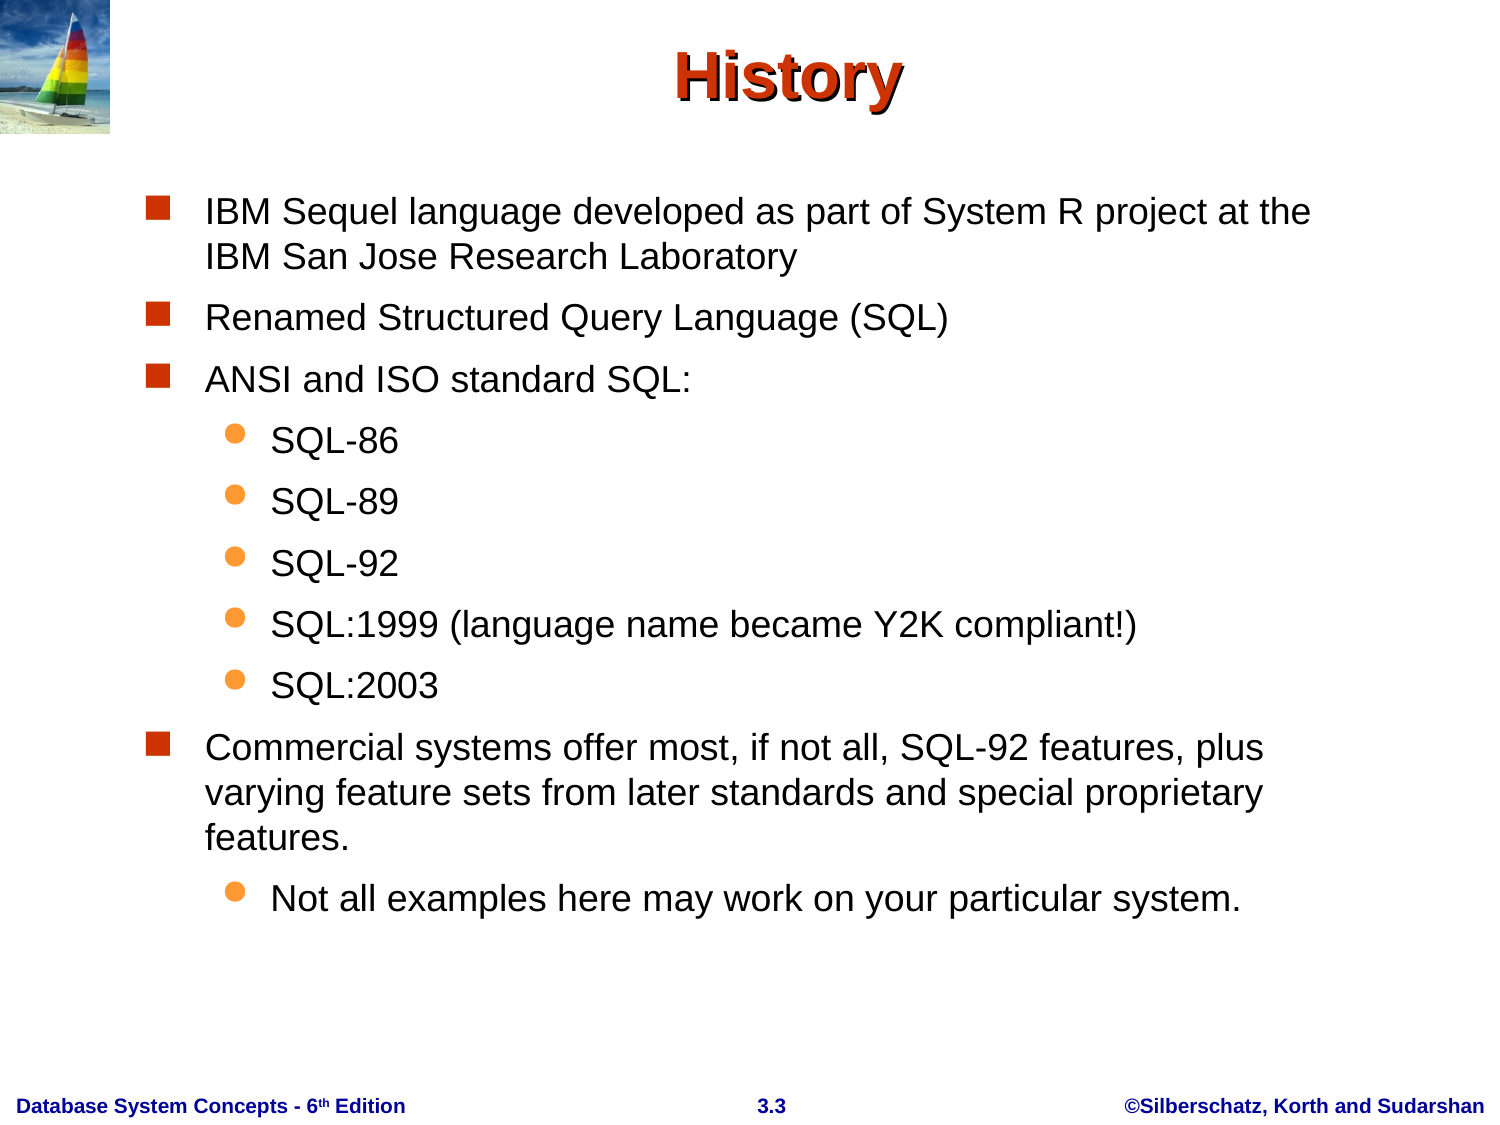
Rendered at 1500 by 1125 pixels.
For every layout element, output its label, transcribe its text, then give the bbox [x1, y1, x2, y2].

title History [125, 19, 1451, 120]
list IBM Sequel language developed as part of System R project at the IBM San Jose Research Laboratory Renamed Structured Query Language (SQL) ANSI and ISO standard SQL: SQL-86 SQL-89 SQL-92 SQL:1999 (language name became Y2K compliant!) SQL:2003 Commercial systems offer most, if not all, SQL-92 features, plus varying feature sets from later standards and special proprietary features. Not all examples here may work on your particular system. [133, 179, 1391, 984]
picture [0, 0, 110, 134]
